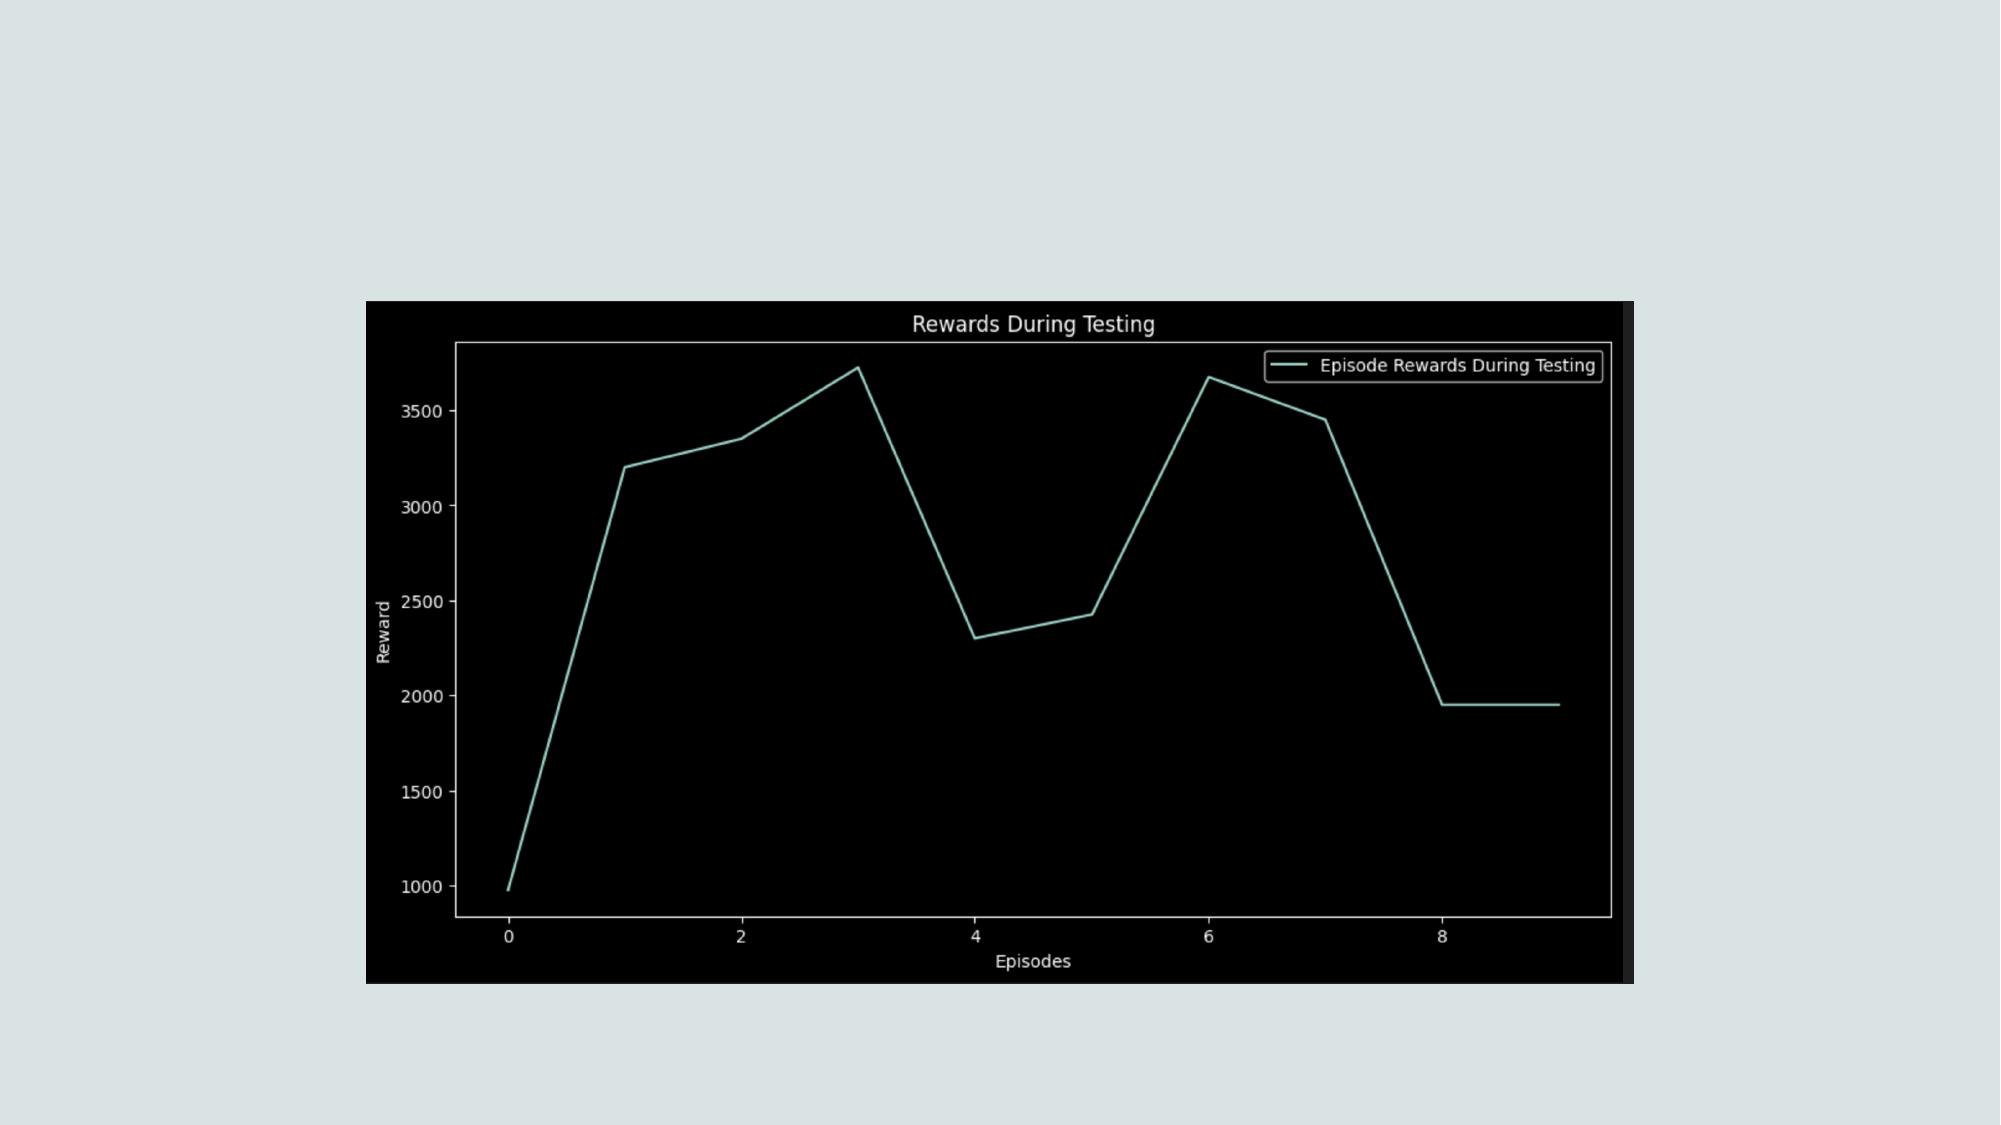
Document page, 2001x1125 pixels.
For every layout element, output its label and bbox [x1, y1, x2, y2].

picture [366, 301, 1634, 984]
